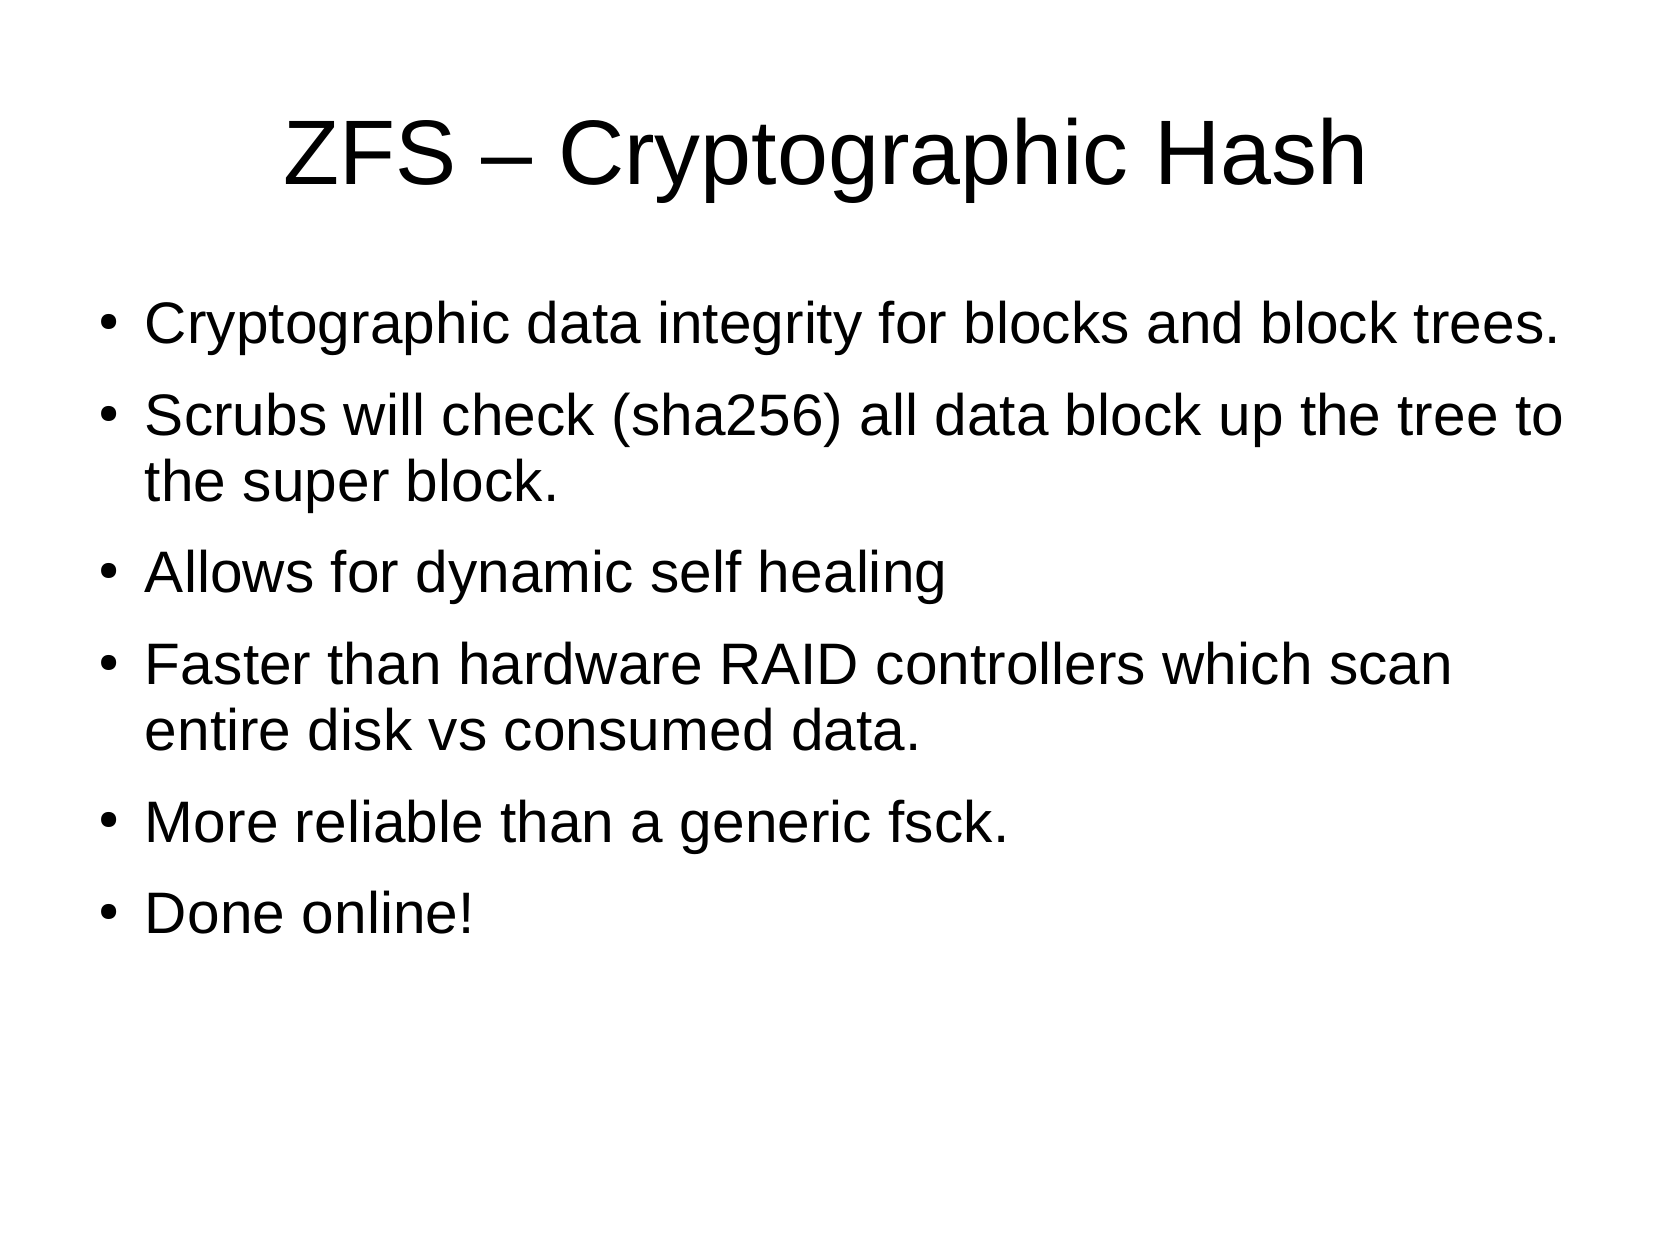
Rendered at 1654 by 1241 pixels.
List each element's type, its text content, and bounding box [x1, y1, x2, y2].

title ZFS – Cryptographic Hash [82, 49, 1571, 257]
list Cryptographic data integrity for blocks and block trees. Scrubs will check (sha256) all data block up the tree to the super block. Allows for dynamic self healing Faster than hardware RAID controllers which scan entire disk vs consumed data. More reliable than a generic fsck. Done online! [82, 290, 1571, 1010]
